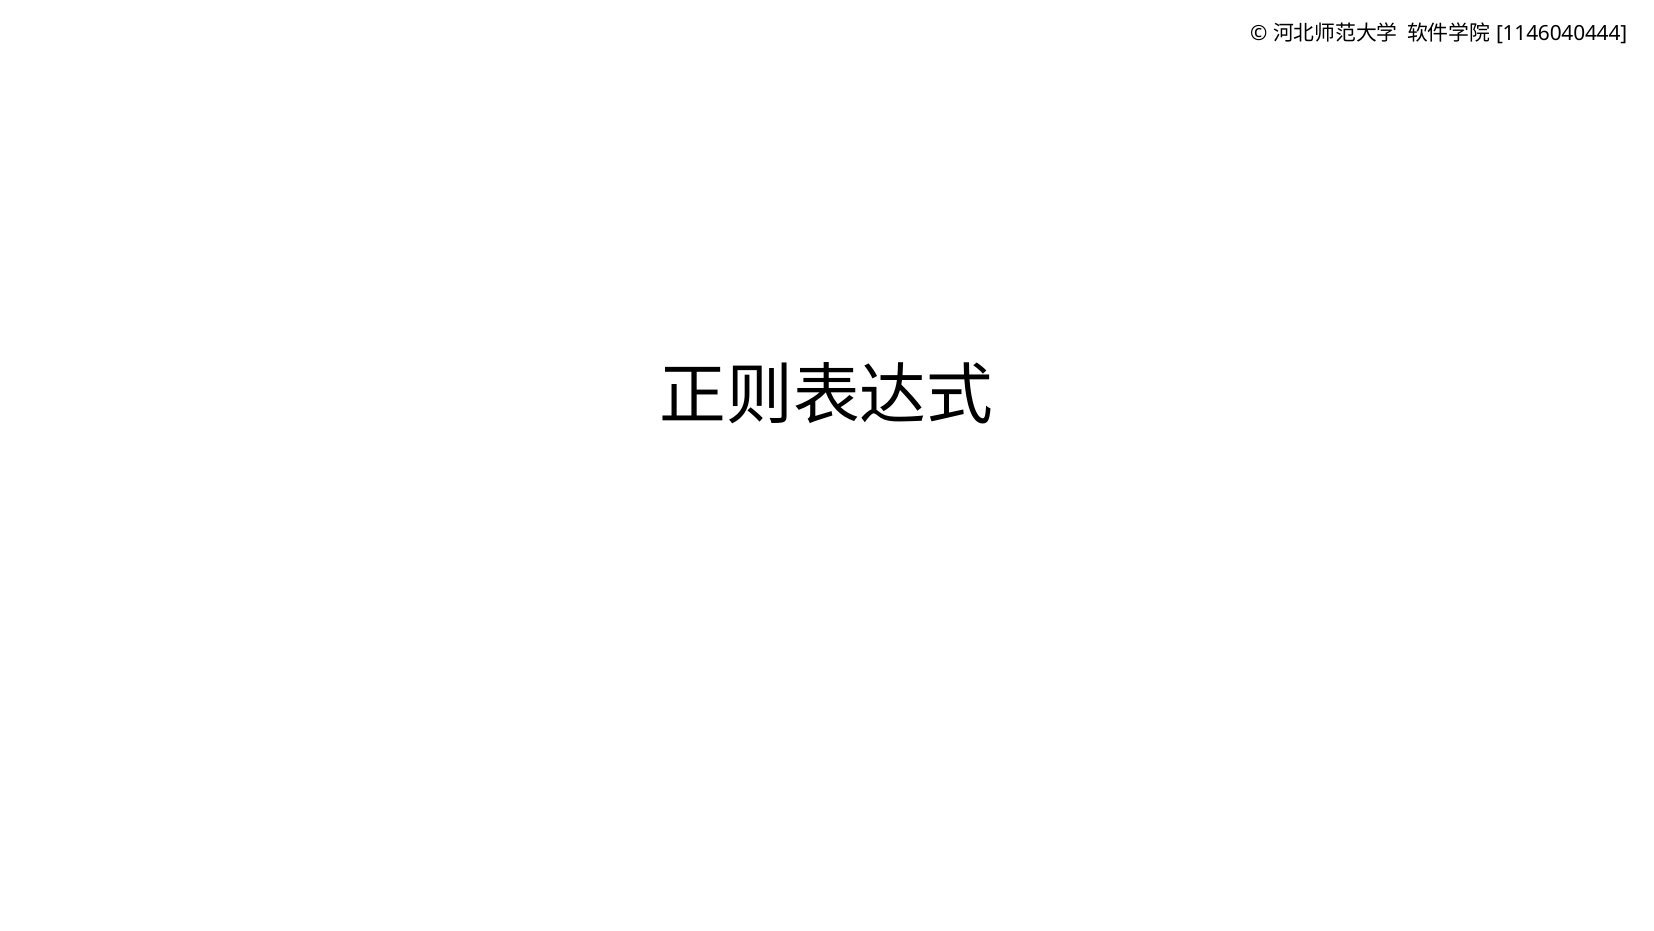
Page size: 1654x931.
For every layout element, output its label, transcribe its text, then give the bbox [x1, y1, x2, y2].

subtitle 正则表达式 [82, 37, 1571, 742]
